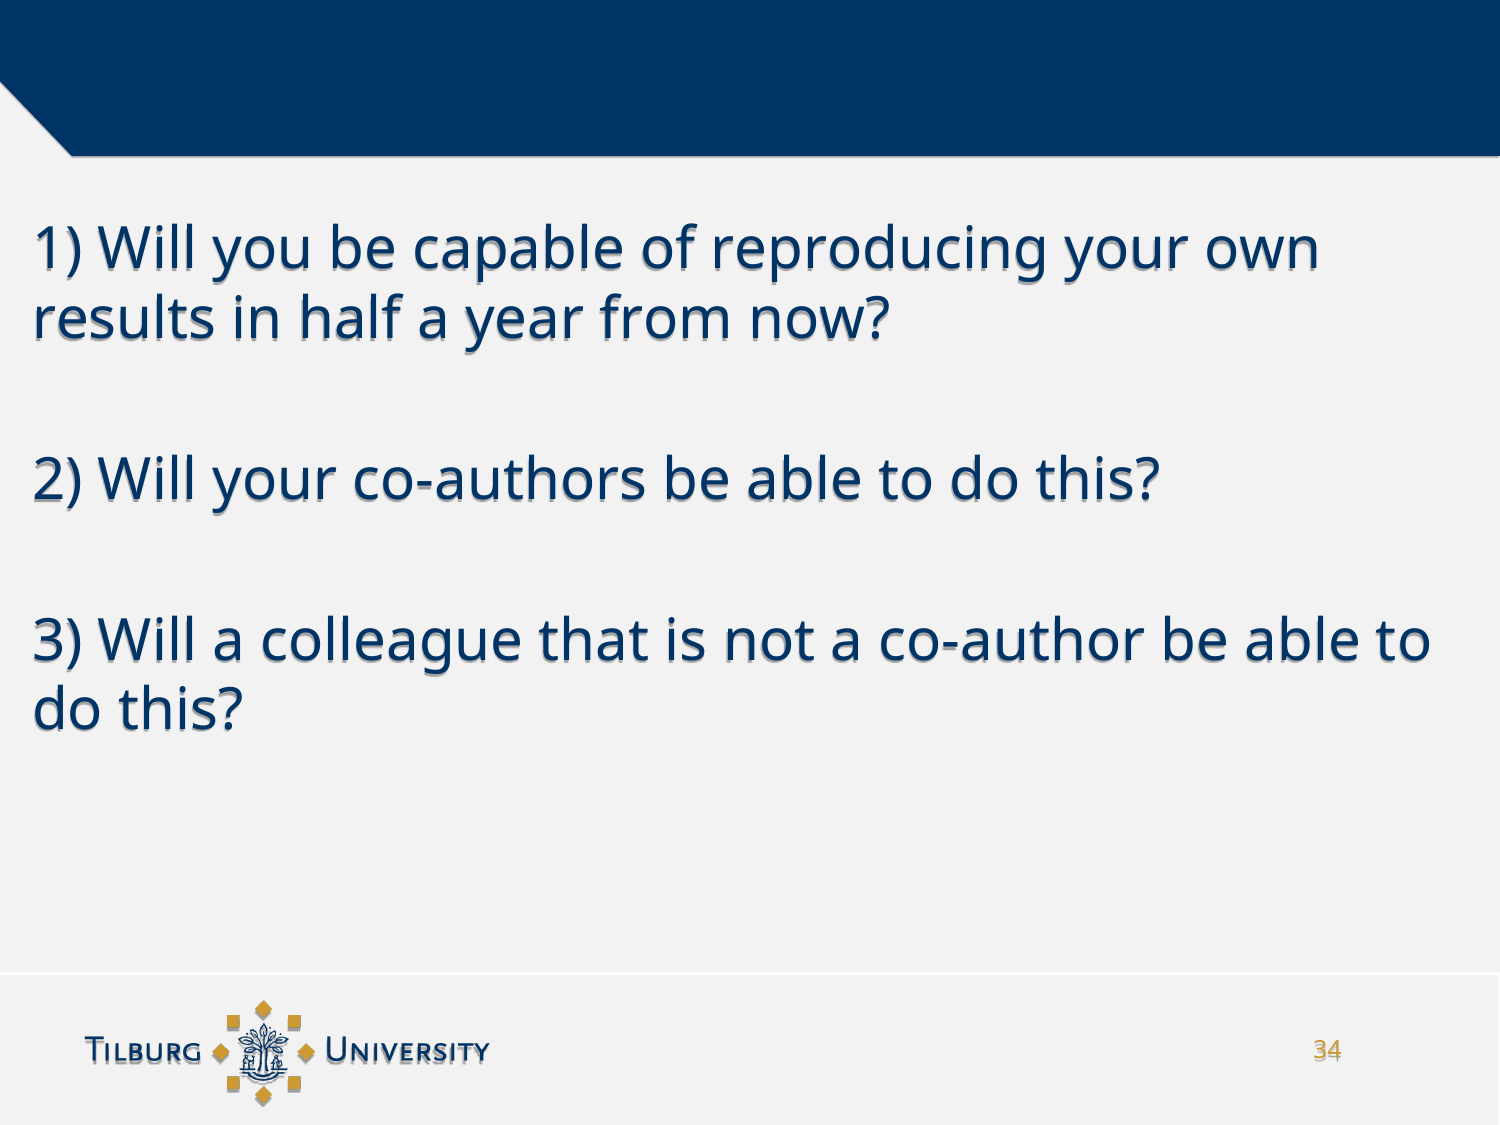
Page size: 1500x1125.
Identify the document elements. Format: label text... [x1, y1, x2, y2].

text_box 1) Will you be capable of reproducing your own results in half a year from now? 2) Will your co-authors be able to do this? 3) Will a colleague that is not a co-author be able to do this? [14, 202, 1450, 971]
text_box [1298, 1026, 1426, 1087]
